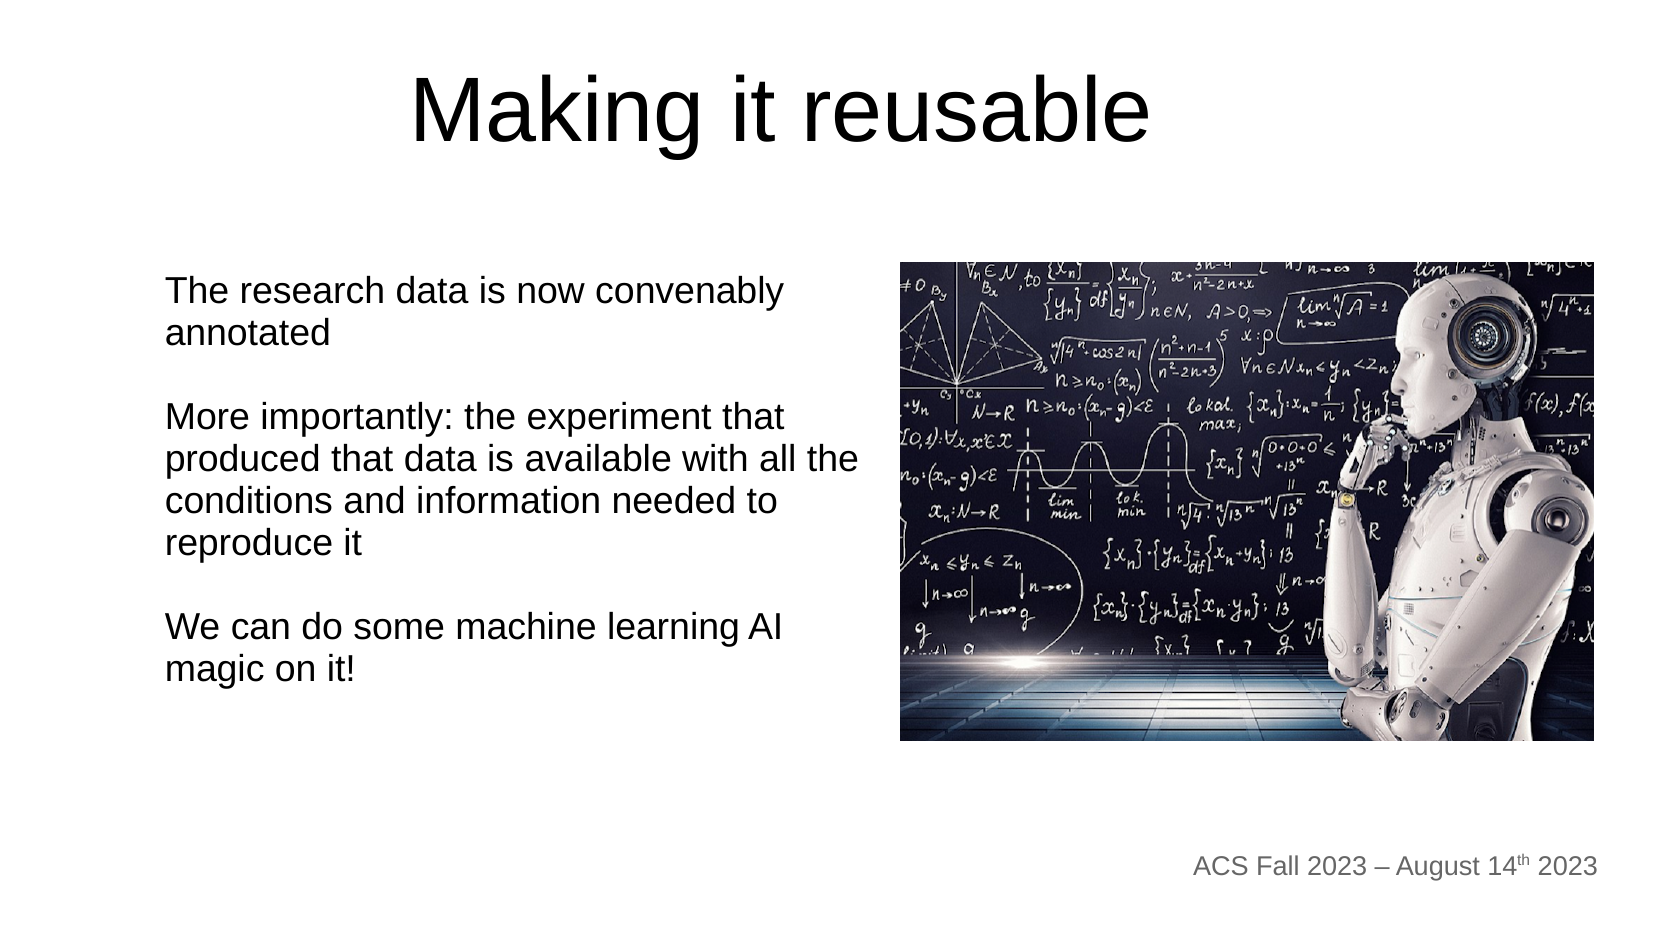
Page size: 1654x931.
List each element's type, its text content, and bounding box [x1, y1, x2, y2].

picture [900, 262, 1594, 741]
title Making it reusable [37, 32, 1526, 188]
text_box The research data is now convenably annotated More importantly: the experiment that produced that data is available with all the conditions and information needed to reproduce it We can do some machine learning AI magic on it! [150, 262, 900, 698]
text_box ACS Fall 2023 – August 14th 2023 [1162, 843, 1613, 901]
